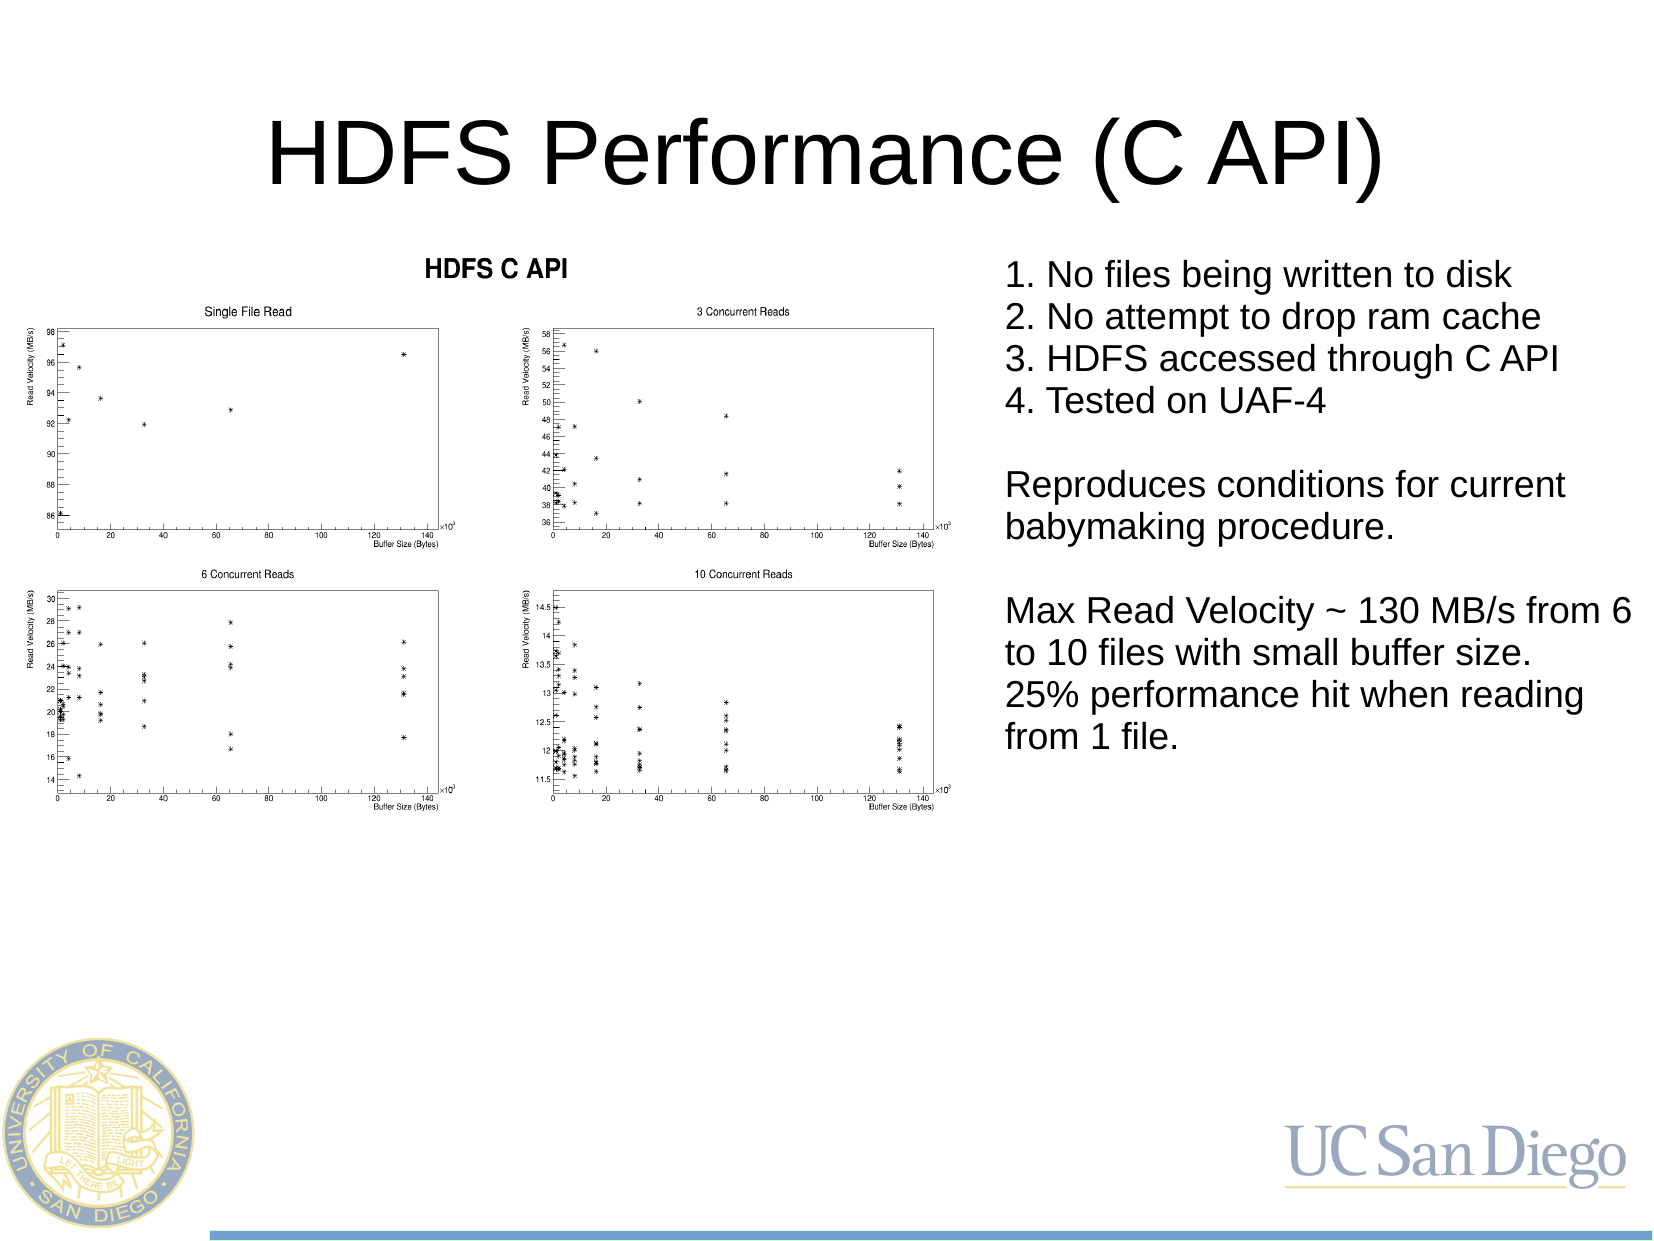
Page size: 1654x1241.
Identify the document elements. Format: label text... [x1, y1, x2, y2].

title HDFS Performance (C API) [82, 49, 1571, 257]
text_box [209, 1230, 1653, 1241]
picture [0, 1034, 196, 1231]
text_box 1. No files being written to disk 2. No attempt to drop ram cache 3. HDFS accessed through C API 4. Tested on UAF-4 Reproduces conditions for current babymaking procedure. Max Read Velocity ~ 130 MB/s from 6 to 10 files with small buffer size. 25% performance hit when reading from 1 file. [990, 246, 1653, 933]
picture [0, 239, 990, 823]
picture [1253, 1089, 1653, 1230]
